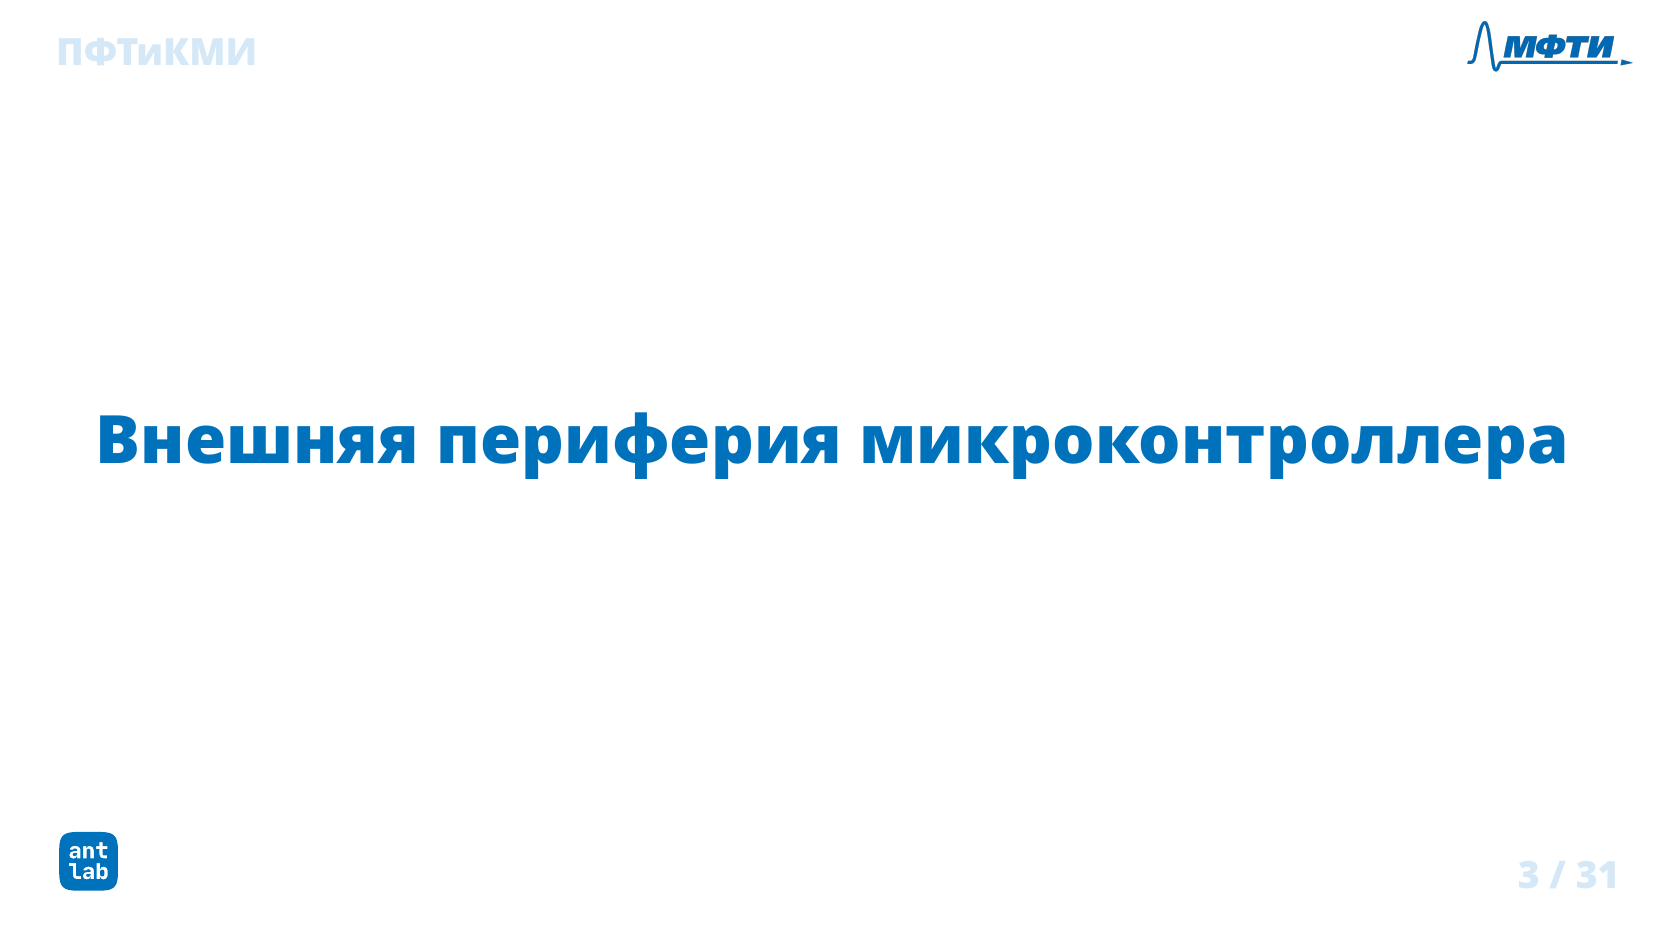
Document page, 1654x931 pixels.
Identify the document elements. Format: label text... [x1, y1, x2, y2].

picture [1446, 0, 1654, 93]
title Внешняя периферия микроконтроллера [88, 342, 1577, 532]
